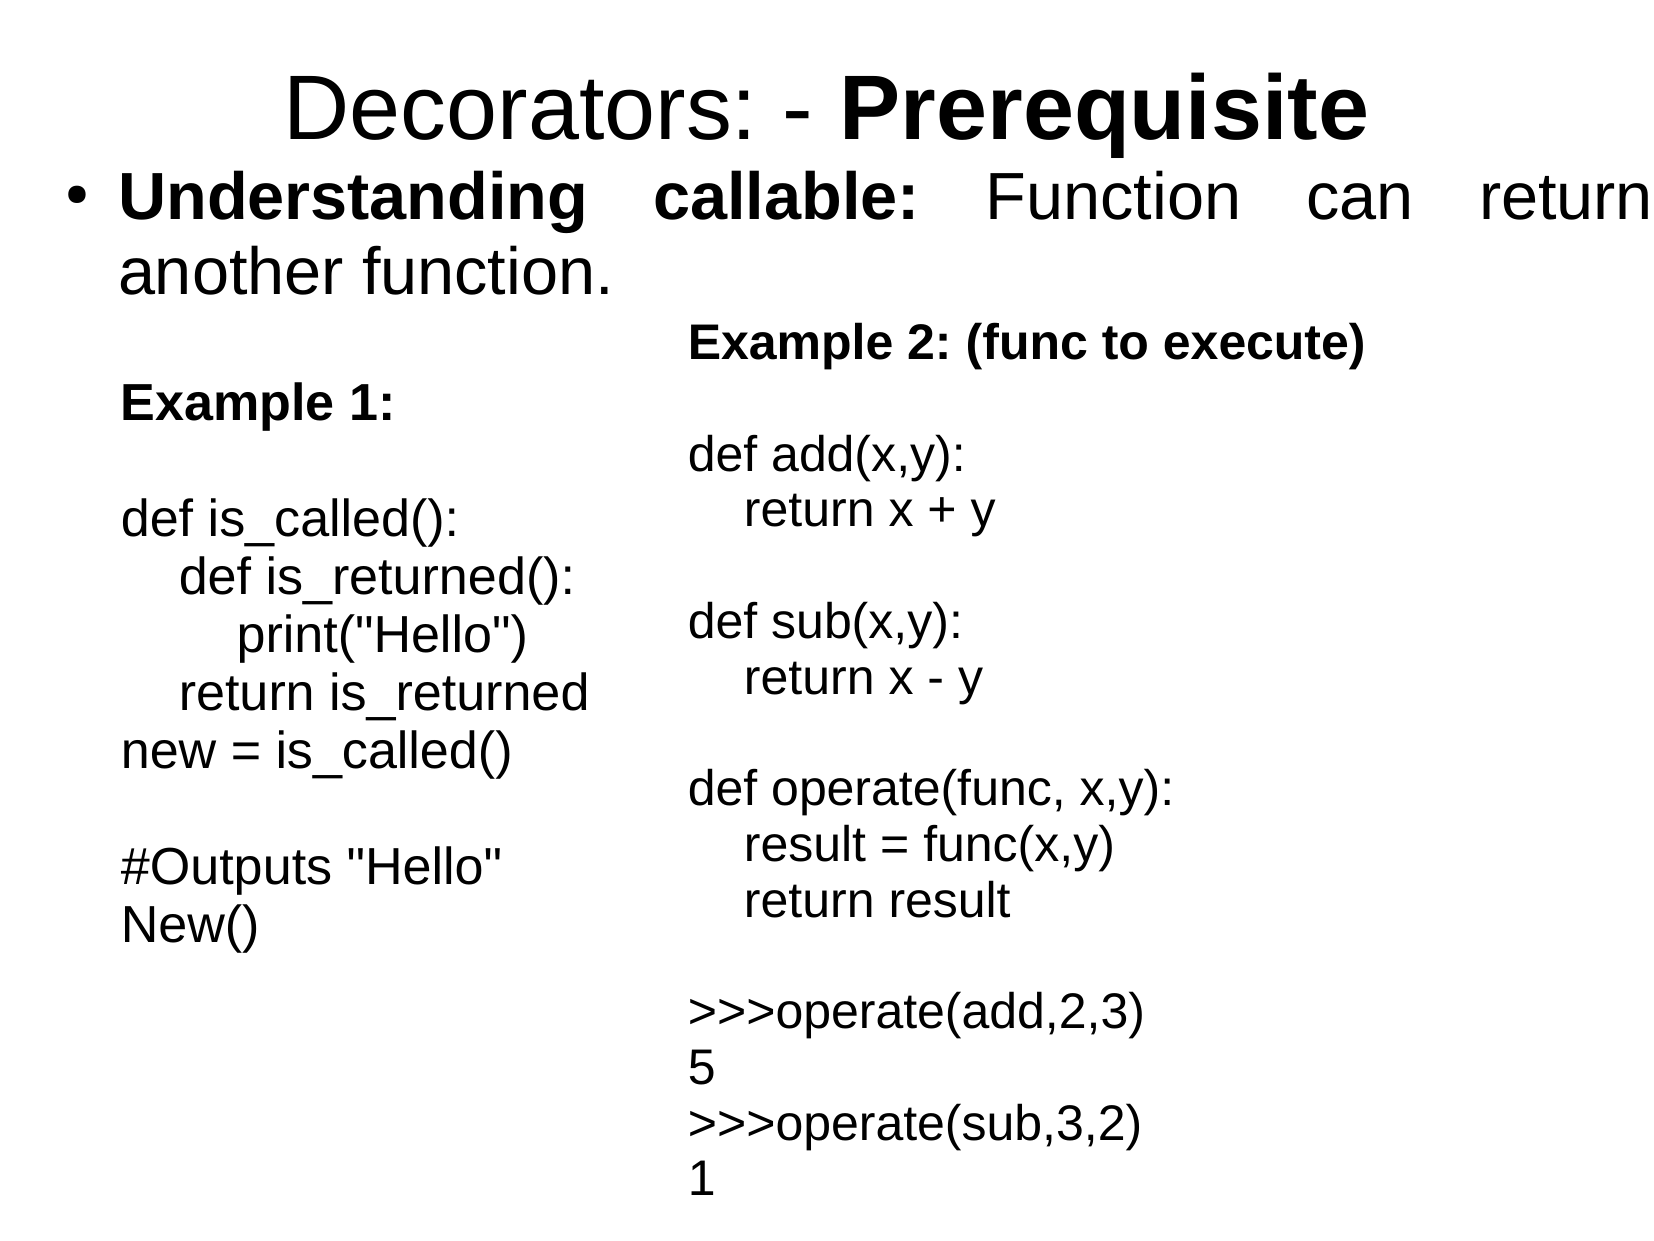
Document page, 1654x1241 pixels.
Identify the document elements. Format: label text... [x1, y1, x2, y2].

title Decorators: - Prerequisite [82, 49, 1571, 159]
text_box Example 1: def is_called(): def is_returned(): print("Hello") return is_returned new = is_called() #Outputs "Hello" New() [106, 366, 615, 1019]
text_box Example 2: (func to execute) def add(x,y): return x + y def sub(x,y): return x - y def operate(func, x,y): result = func(x,y) return result >>>operate(add,2,3) 5 >>>operate(sub,3,2) 1 [673, 307, 1477, 1214]
list Understanding callable: Function can return another function. [47, 159, 1654, 1176]
